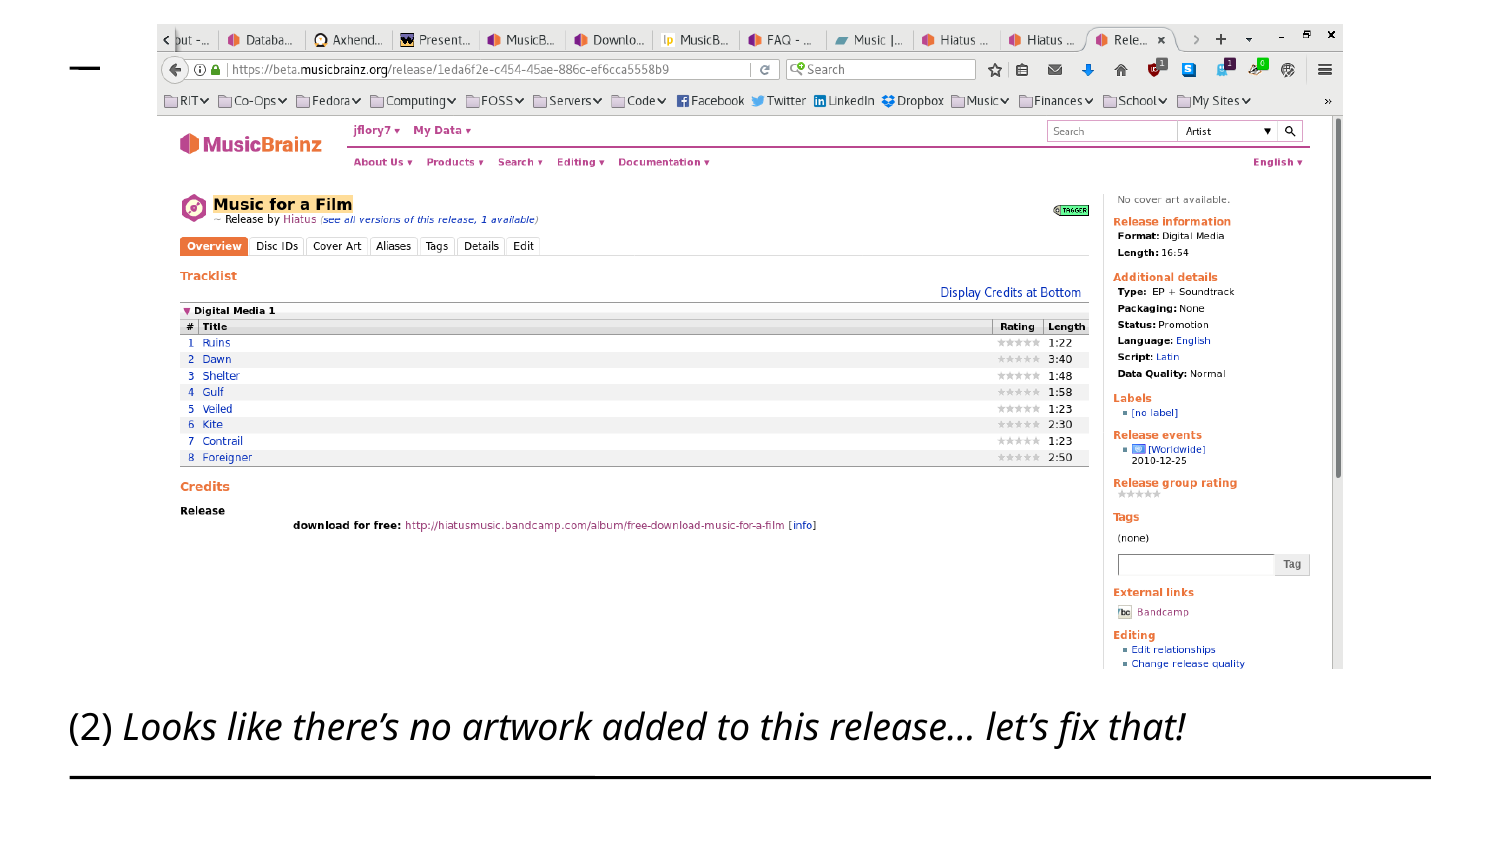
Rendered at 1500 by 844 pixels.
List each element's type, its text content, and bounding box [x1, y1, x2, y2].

picture [157, 24, 1343, 669]
list (2) Looks like there’s no artwork added to this release… let’s fix that! [53, 693, 1430, 758]
